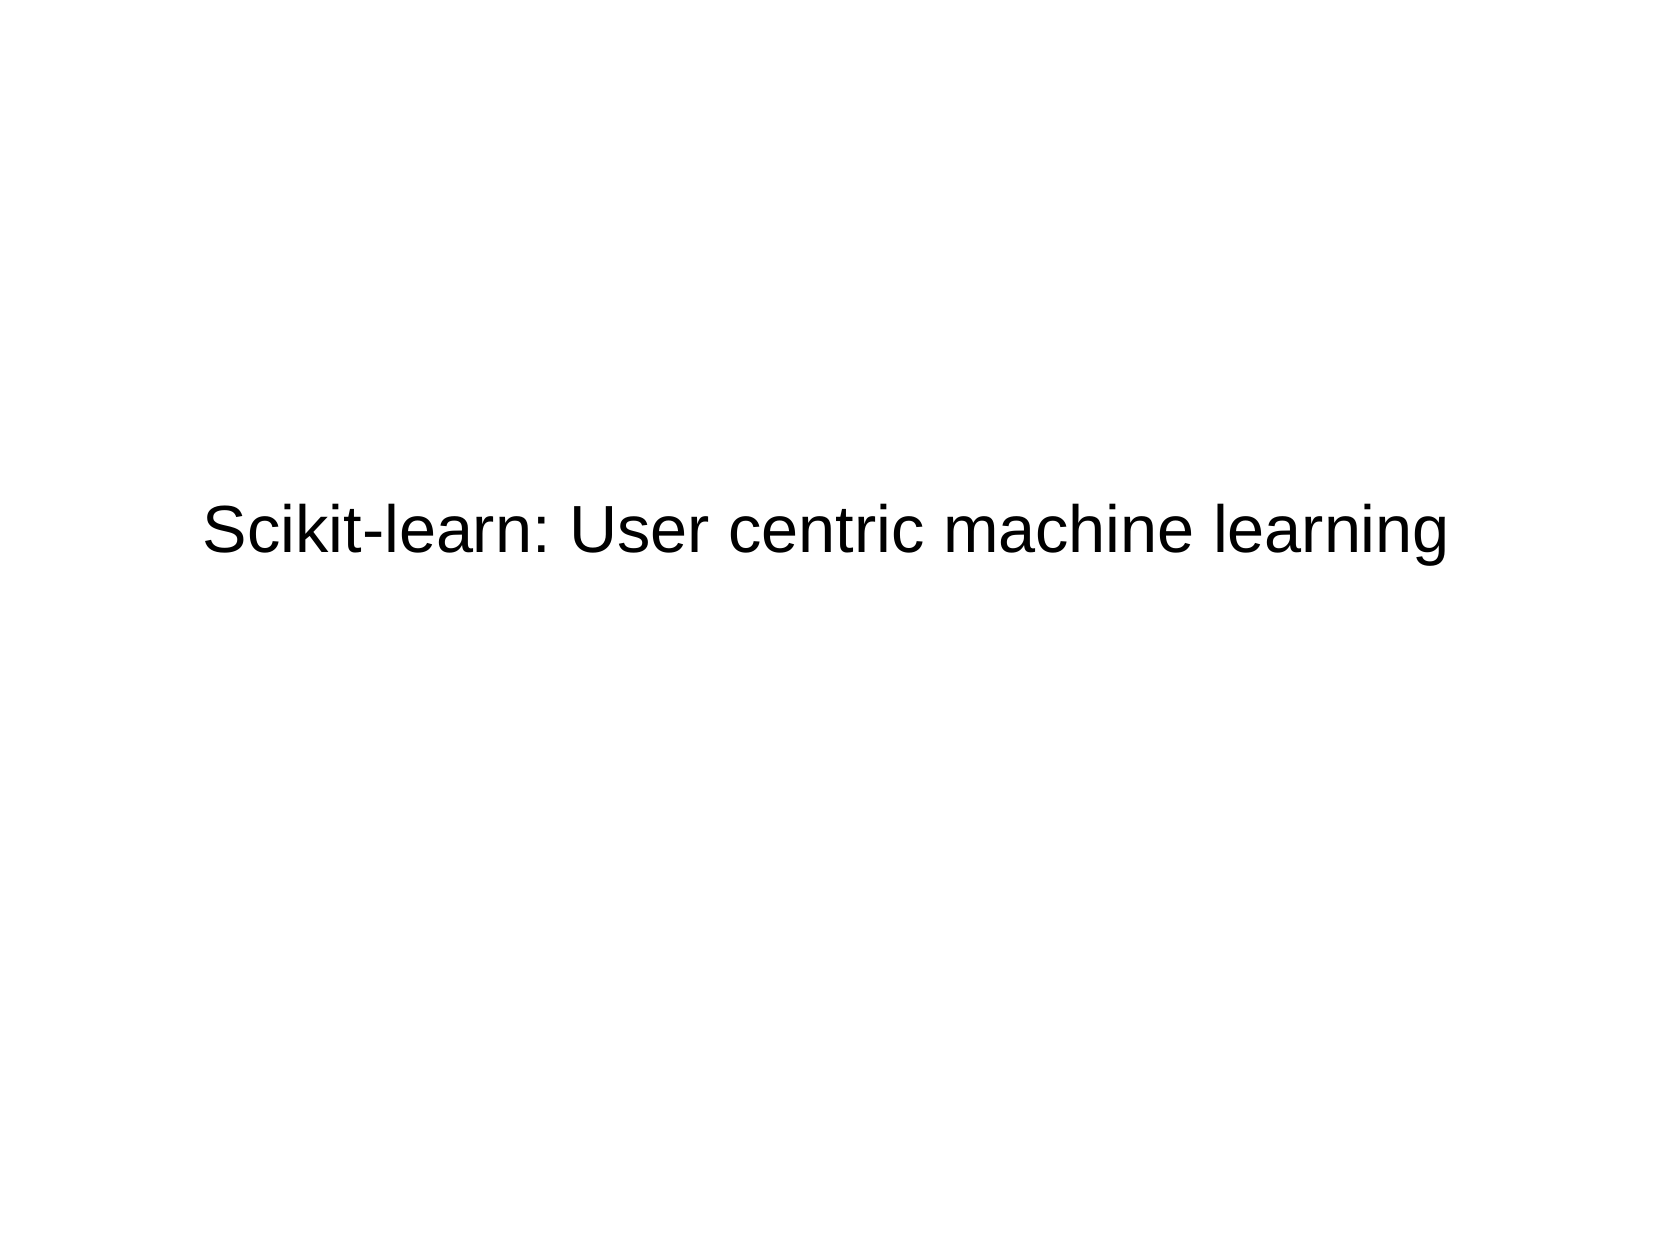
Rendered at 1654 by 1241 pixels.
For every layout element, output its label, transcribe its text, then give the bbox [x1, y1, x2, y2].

subtitle Scikit-learn: User centric machine learning [82, 49, 1571, 1010]
